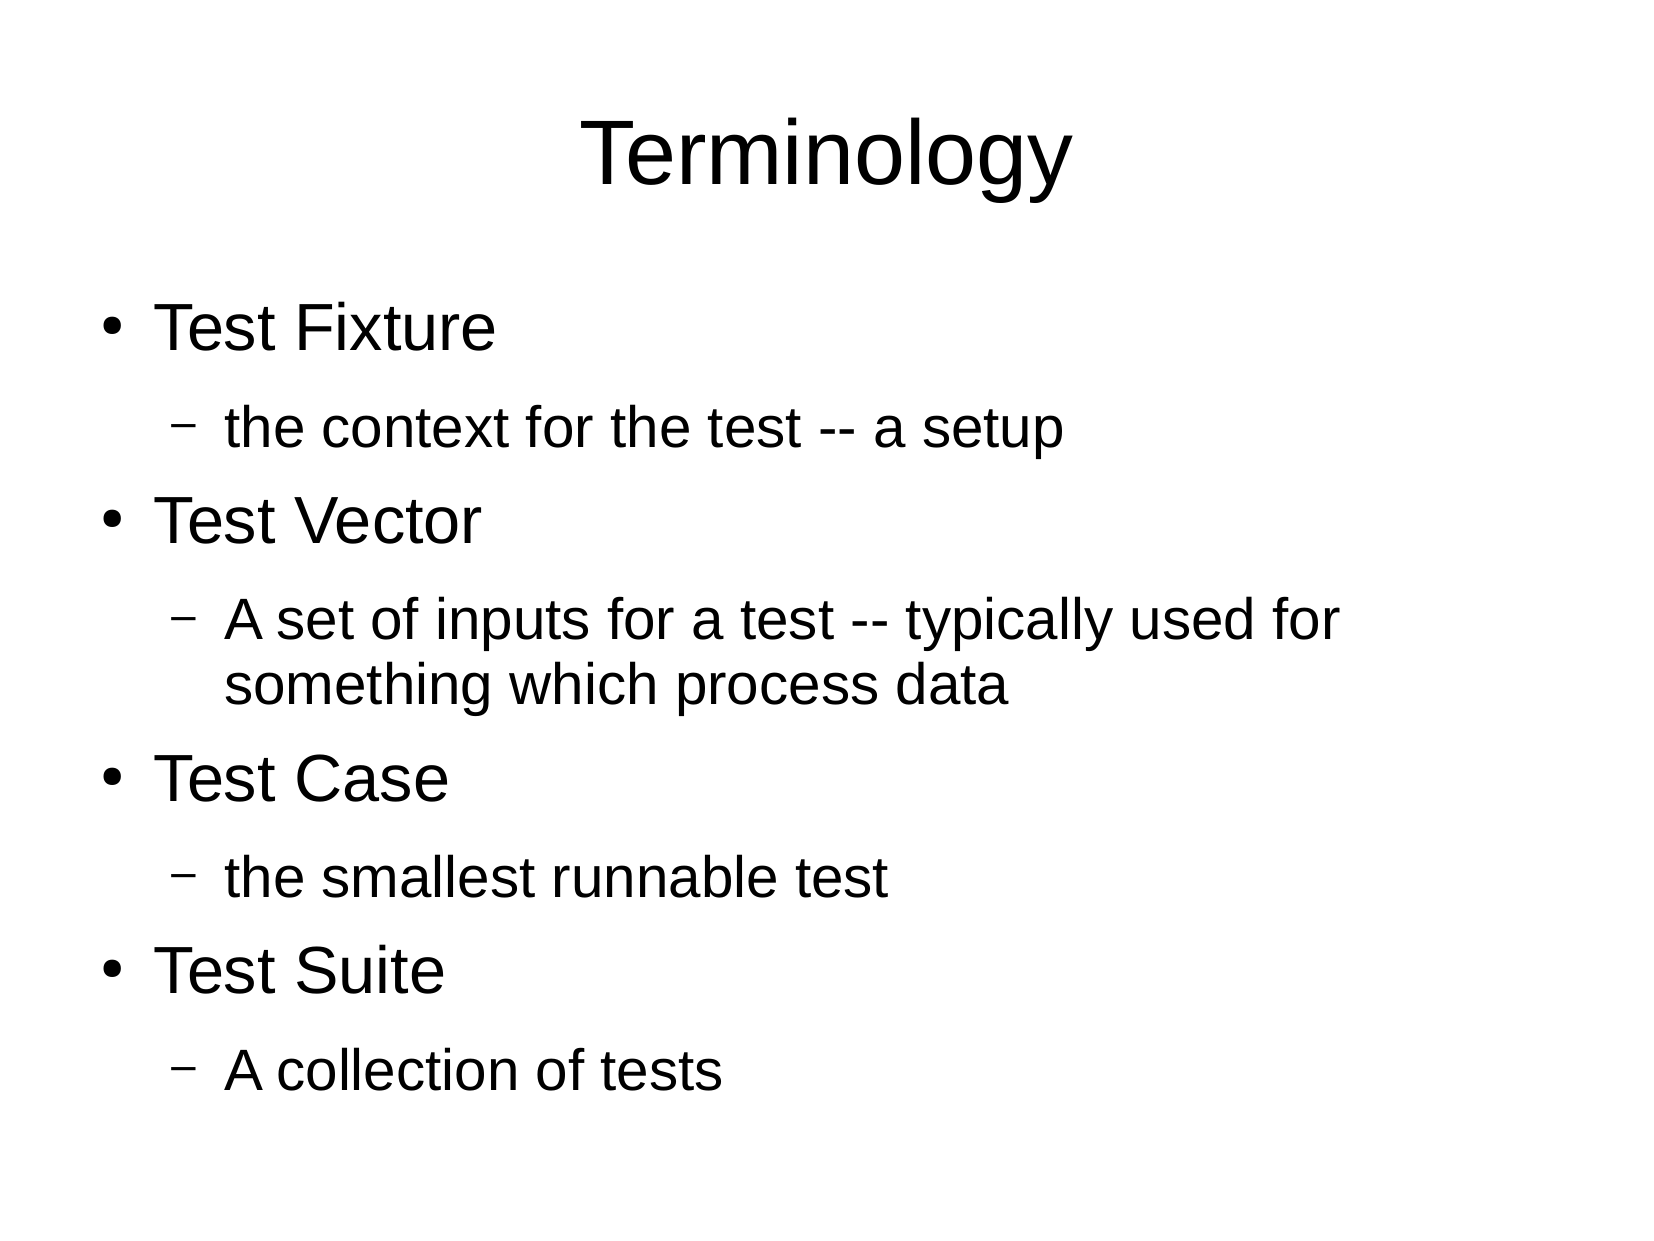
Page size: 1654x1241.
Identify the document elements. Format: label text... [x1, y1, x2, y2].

title Terminology [82, 49, 1571, 257]
list Test Fixture the context for the test -- a setup Test Vector A set of inputs for a test -- typically used for something which process data Test Case the smallest runnable test Test Suite A collection of tests [82, 290, 1571, 1109]
